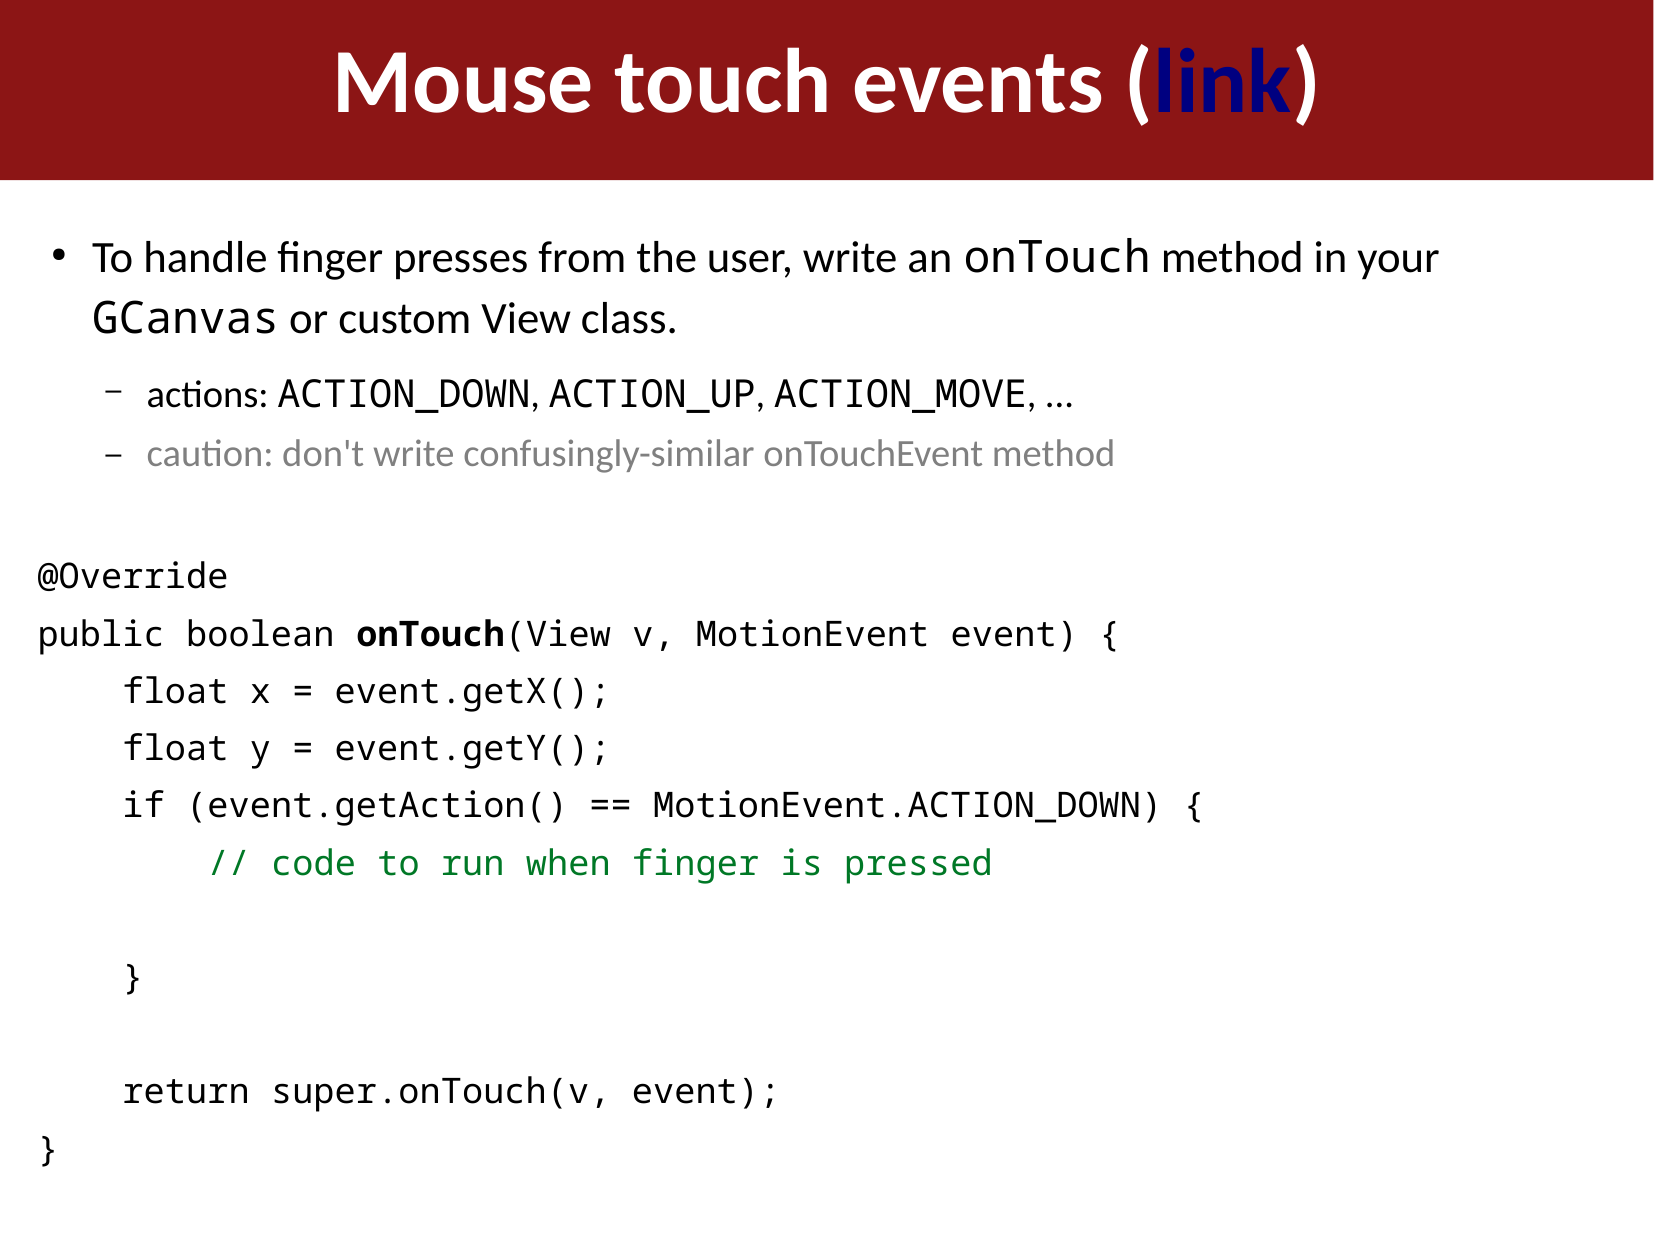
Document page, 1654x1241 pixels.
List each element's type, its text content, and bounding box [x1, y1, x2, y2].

list To handle finger presses from the user, write an onTouch method in your GCanvas or custom View class. actions: ACTION_DOWN, ACTION_UP, ACTION_MOVE, ... caution: don't write confusingly-similar onTouchEvent method @Override public boolean onTouch(View v, MotionEvent event) { float x = event.getX(); float y = event.getY(); if (event.getAction() == MotionEvent.ACTION_DOWN) { // code to run when finger is pressed } return super.onTouch(v, event); } [37, 225, 1636, 1186]
title Mouse touch events (link) [0, 0, 1654, 181]
